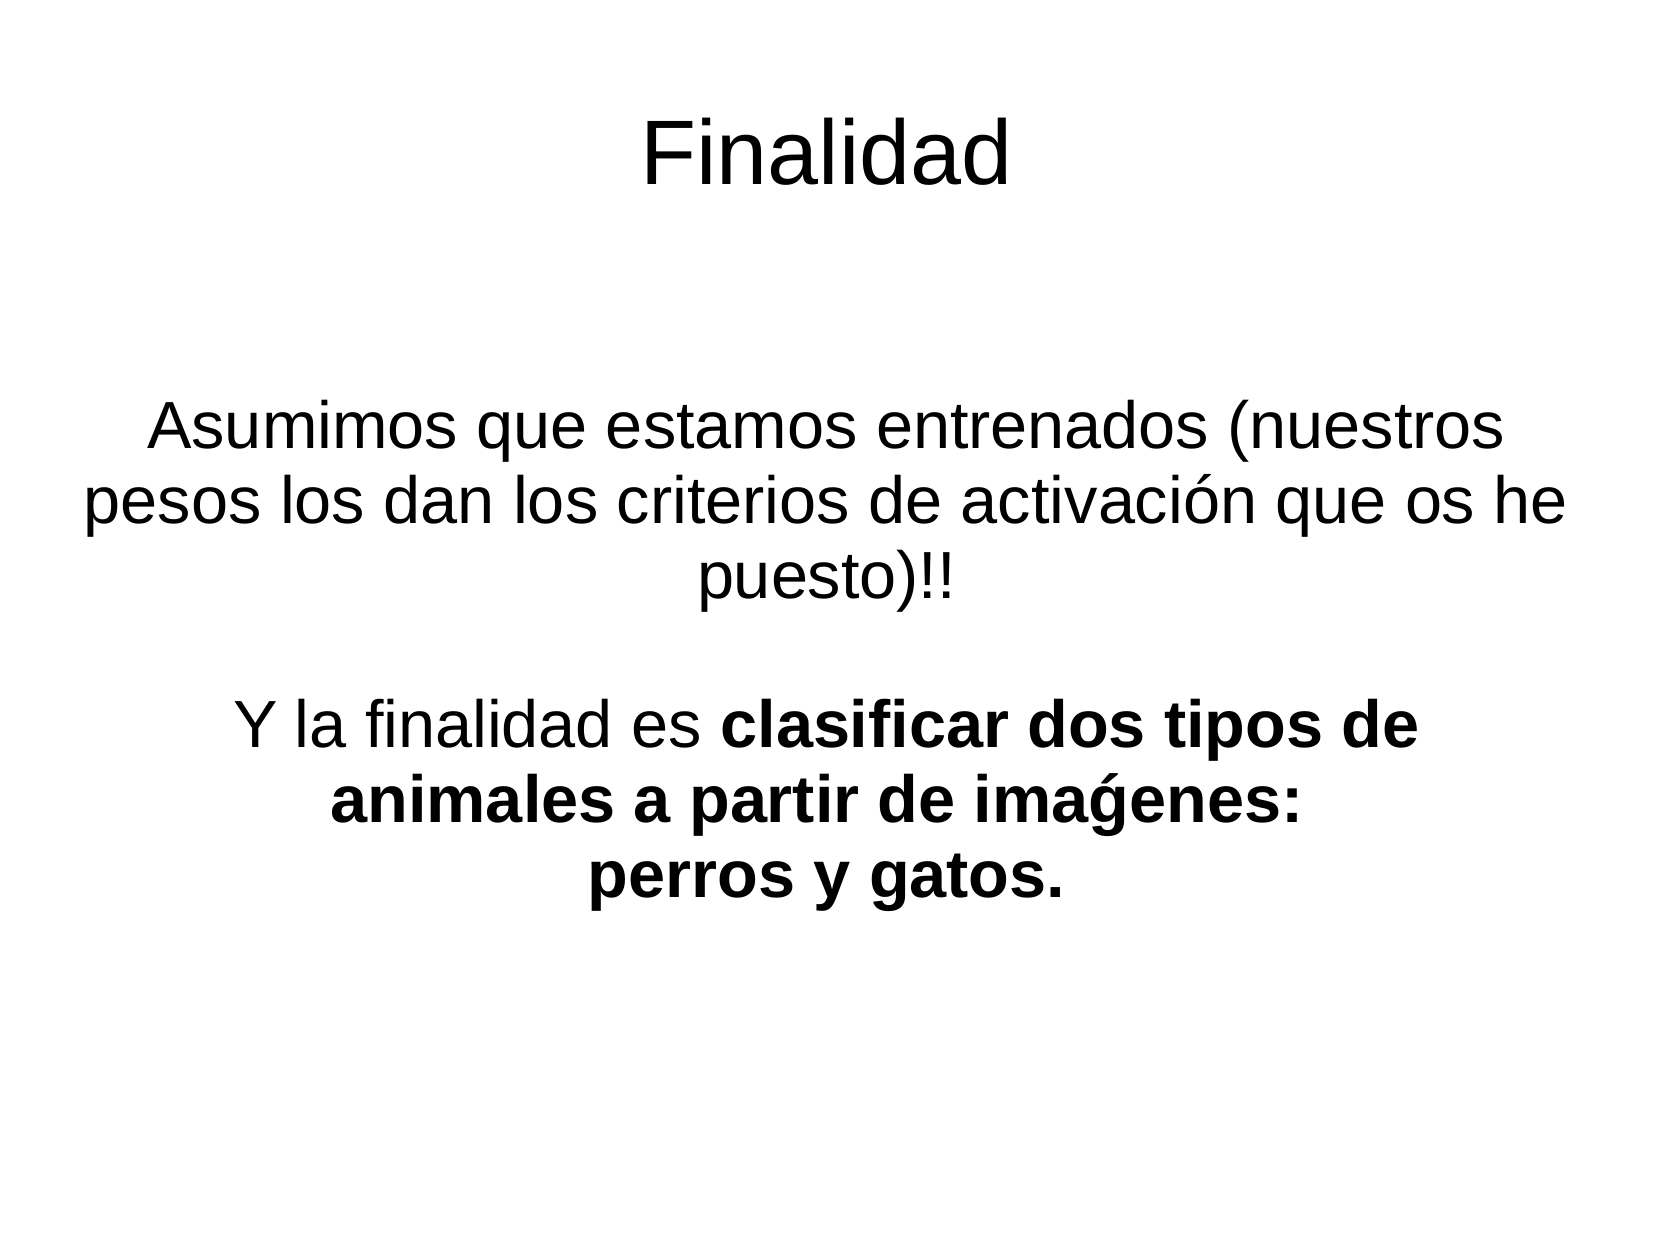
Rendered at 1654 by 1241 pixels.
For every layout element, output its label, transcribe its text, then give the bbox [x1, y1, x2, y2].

subtitle Asumimos que estamos entrenados (nuestros pesos los dan los criterios de activación que os he puesto)!! Y la finalidad es clasificar dos tipos de animales a partir de imaǵenes: perros y gatos. [82, 290, 1571, 1010]
title Finalidad [82, 49, 1571, 257]
